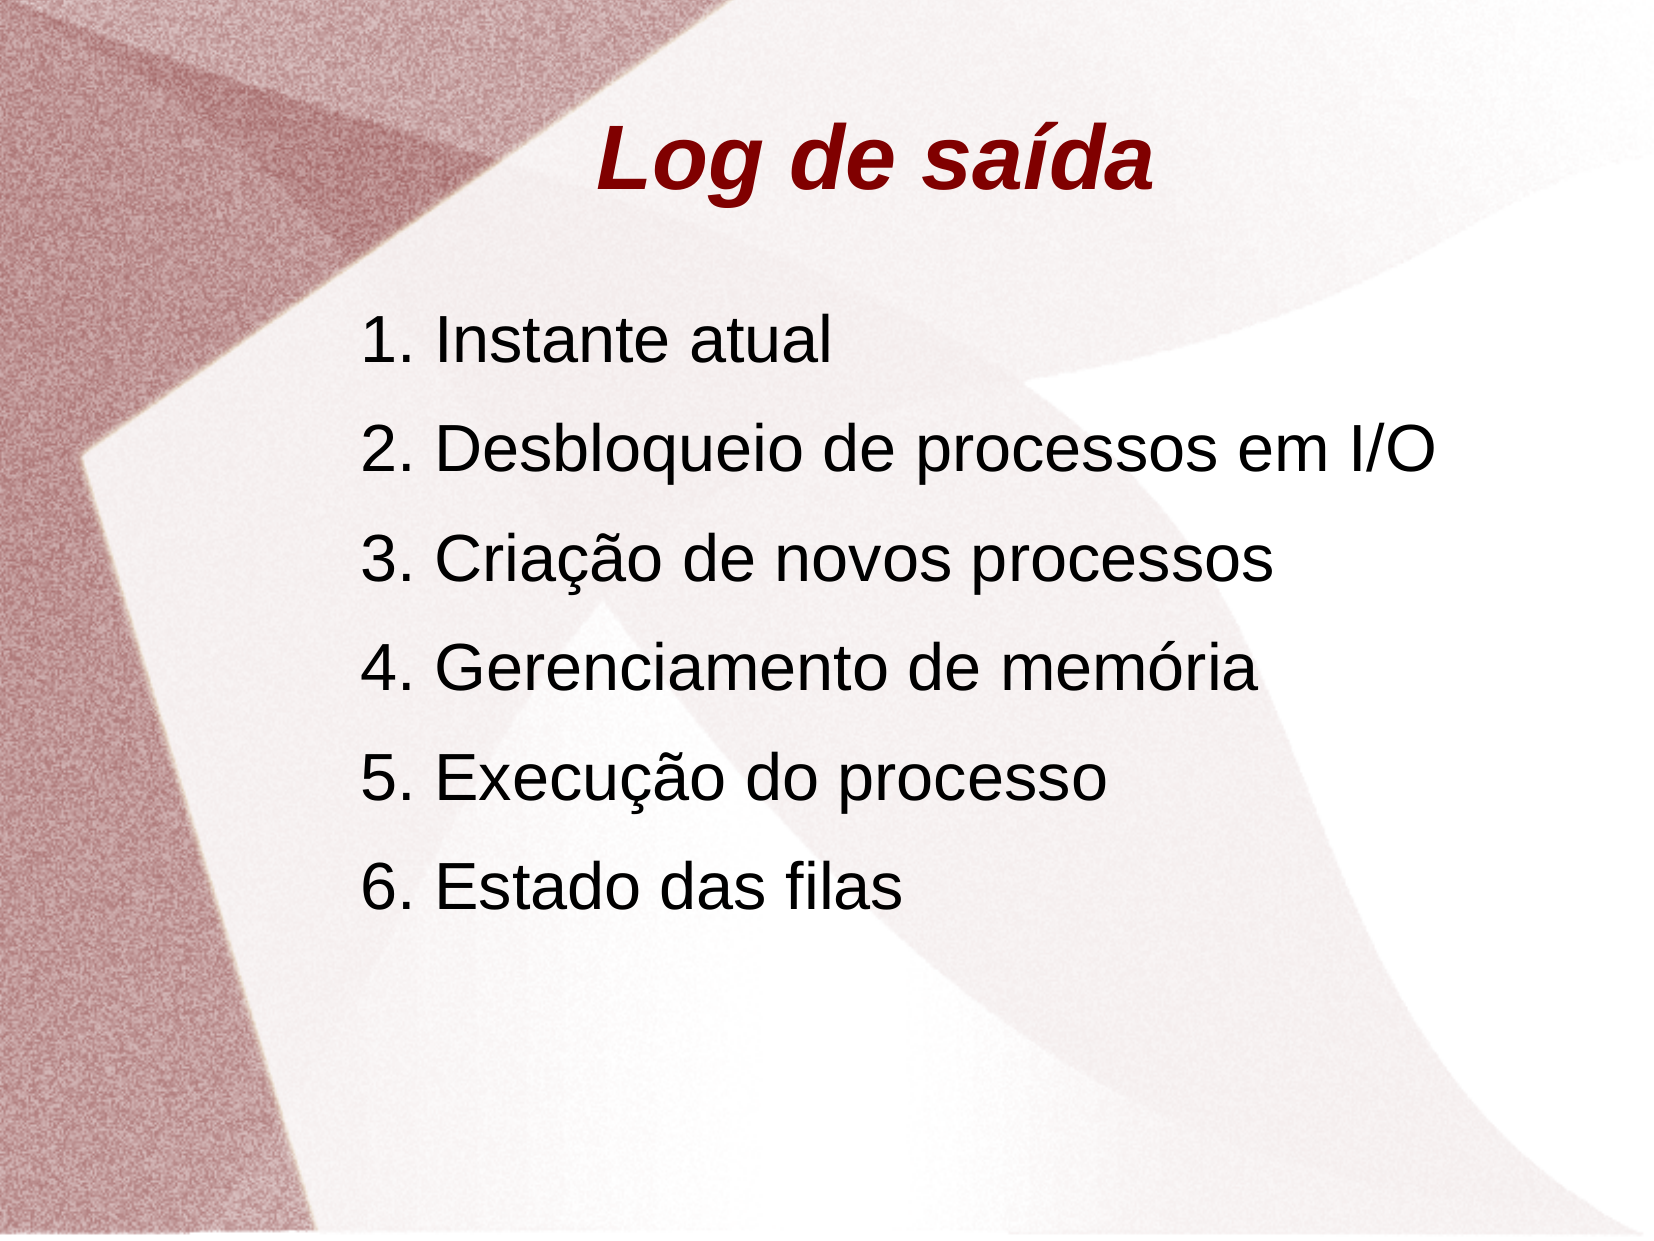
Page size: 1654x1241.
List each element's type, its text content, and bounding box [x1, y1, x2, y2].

list Instante atual Desbloqueio de processos em I/O Criação de novos processos Gerenciamento de memória Execução do processo Estado das filas [324, 295, 1565, 1128]
title Log de saída [596, 49, 1607, 257]
